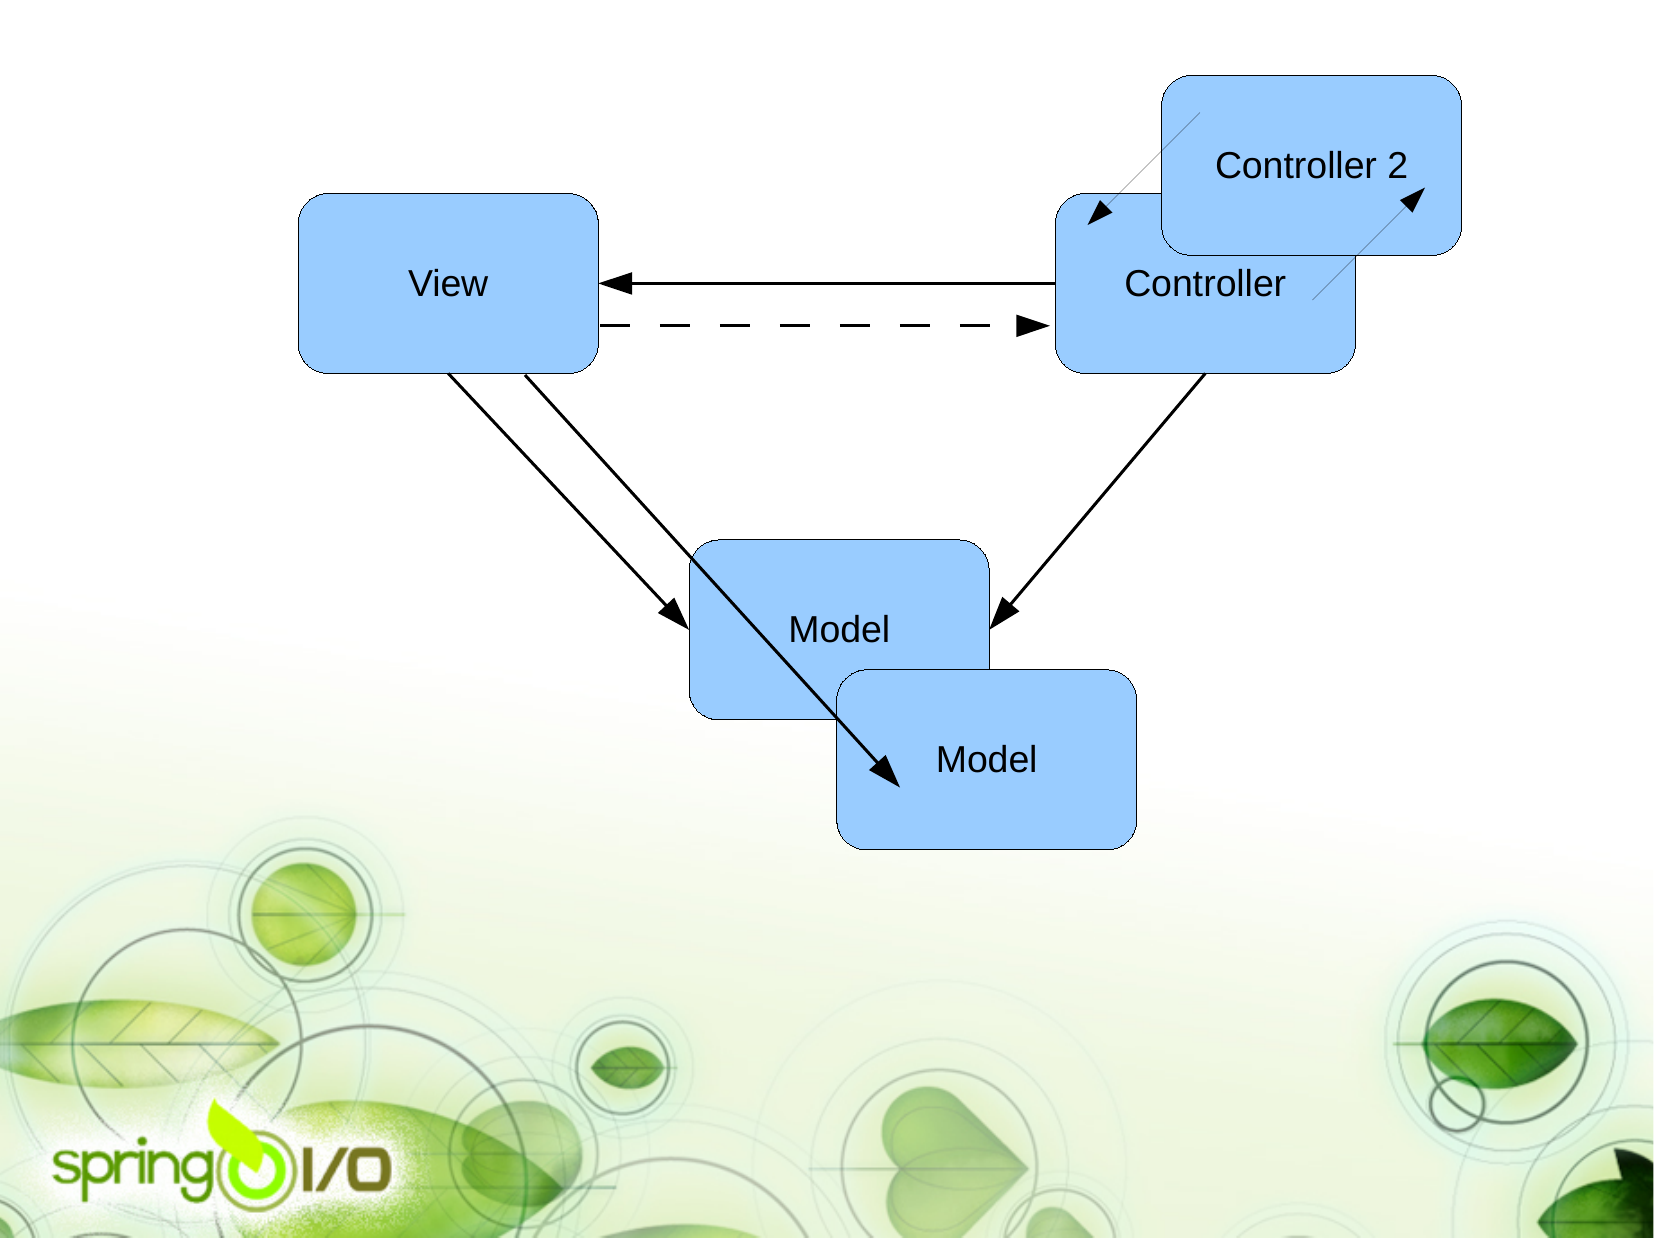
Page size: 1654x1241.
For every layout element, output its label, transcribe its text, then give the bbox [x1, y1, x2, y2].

text_box View [298, 193, 599, 374]
picture [0, 0, 1654, 1238]
text_box Controller [1055, 193, 1356, 374]
text_box Model [836, 669, 1137, 850]
text_box Model [689, 560, 835, 720]
text_box Controller 2 [1161, 75, 1462, 256]
text_box Model [692, 539, 990, 713]
